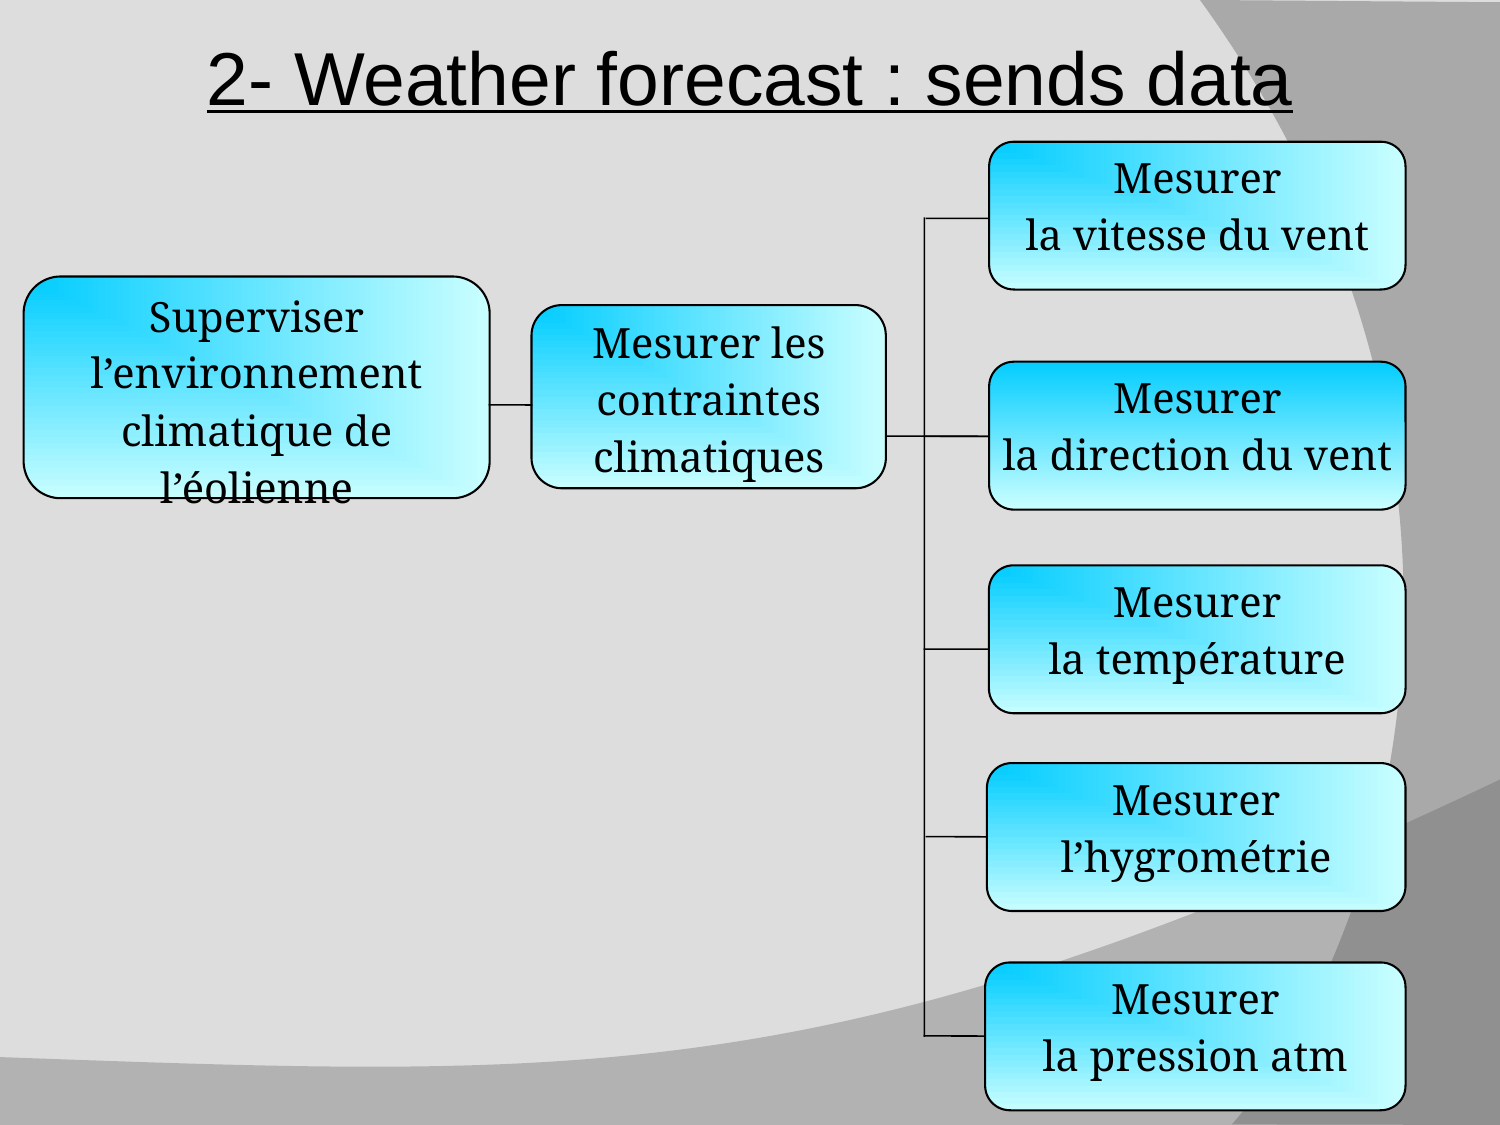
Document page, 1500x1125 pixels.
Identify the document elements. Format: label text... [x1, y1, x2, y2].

text_box Mesurer l’hygrométrie [986, 763, 1406, 911]
text_box 2- Weather forecast : sends data [0, 0, 1500, 159]
text_box Mesurer la direction du vent [989, 361, 1406, 510]
text_box Superviser l’environnement climatique de l’éolienne [23, 276, 490, 499]
text_box Mesurer la vitesse du vent [989, 141, 1406, 290]
text_box Mesurer la pression atm [985, 962, 1406, 1111]
text_box Mesurer la température [988, 565, 1406, 714]
text_box Mesurer les contraintes climatiques [531, 305, 886, 489]
